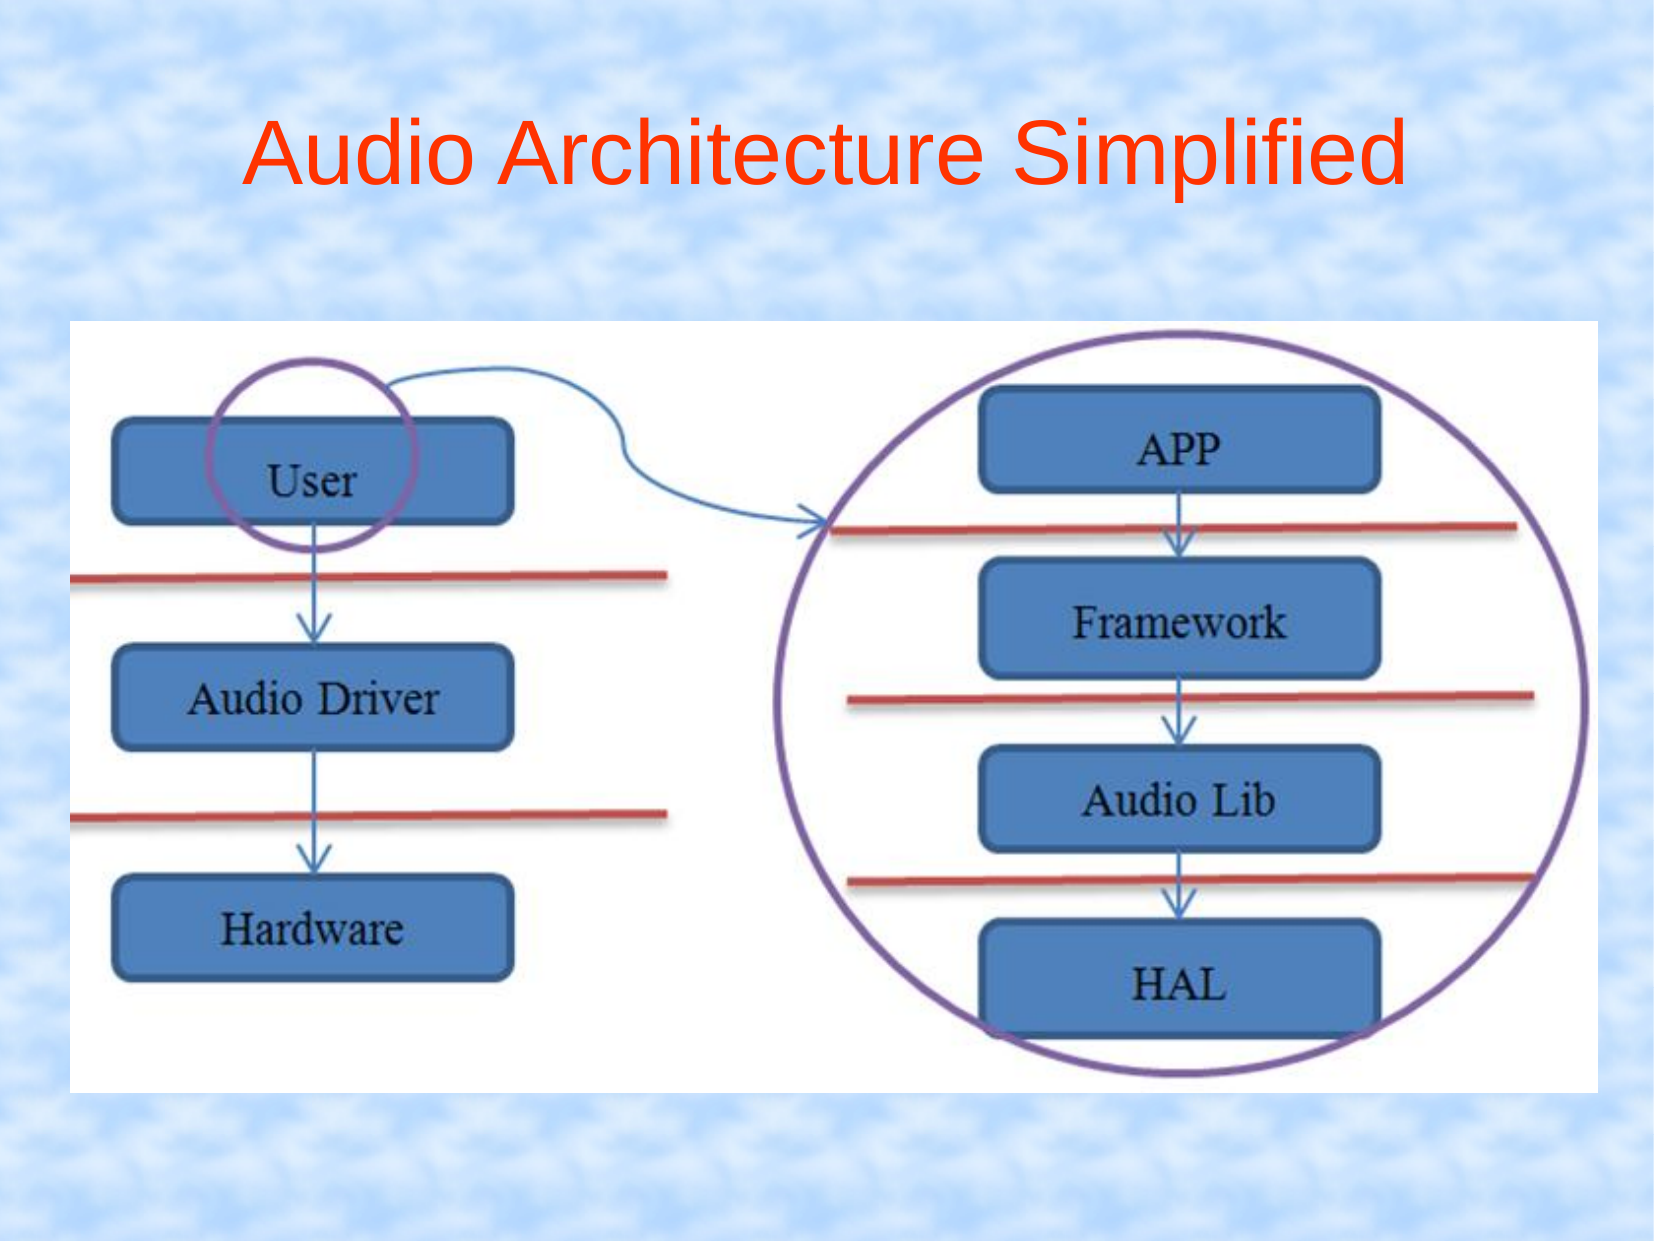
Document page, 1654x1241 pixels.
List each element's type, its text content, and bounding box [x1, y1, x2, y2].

title Audio Architecture Simplified [82, 49, 1571, 257]
picture [0, 0, 1654, 1241]
